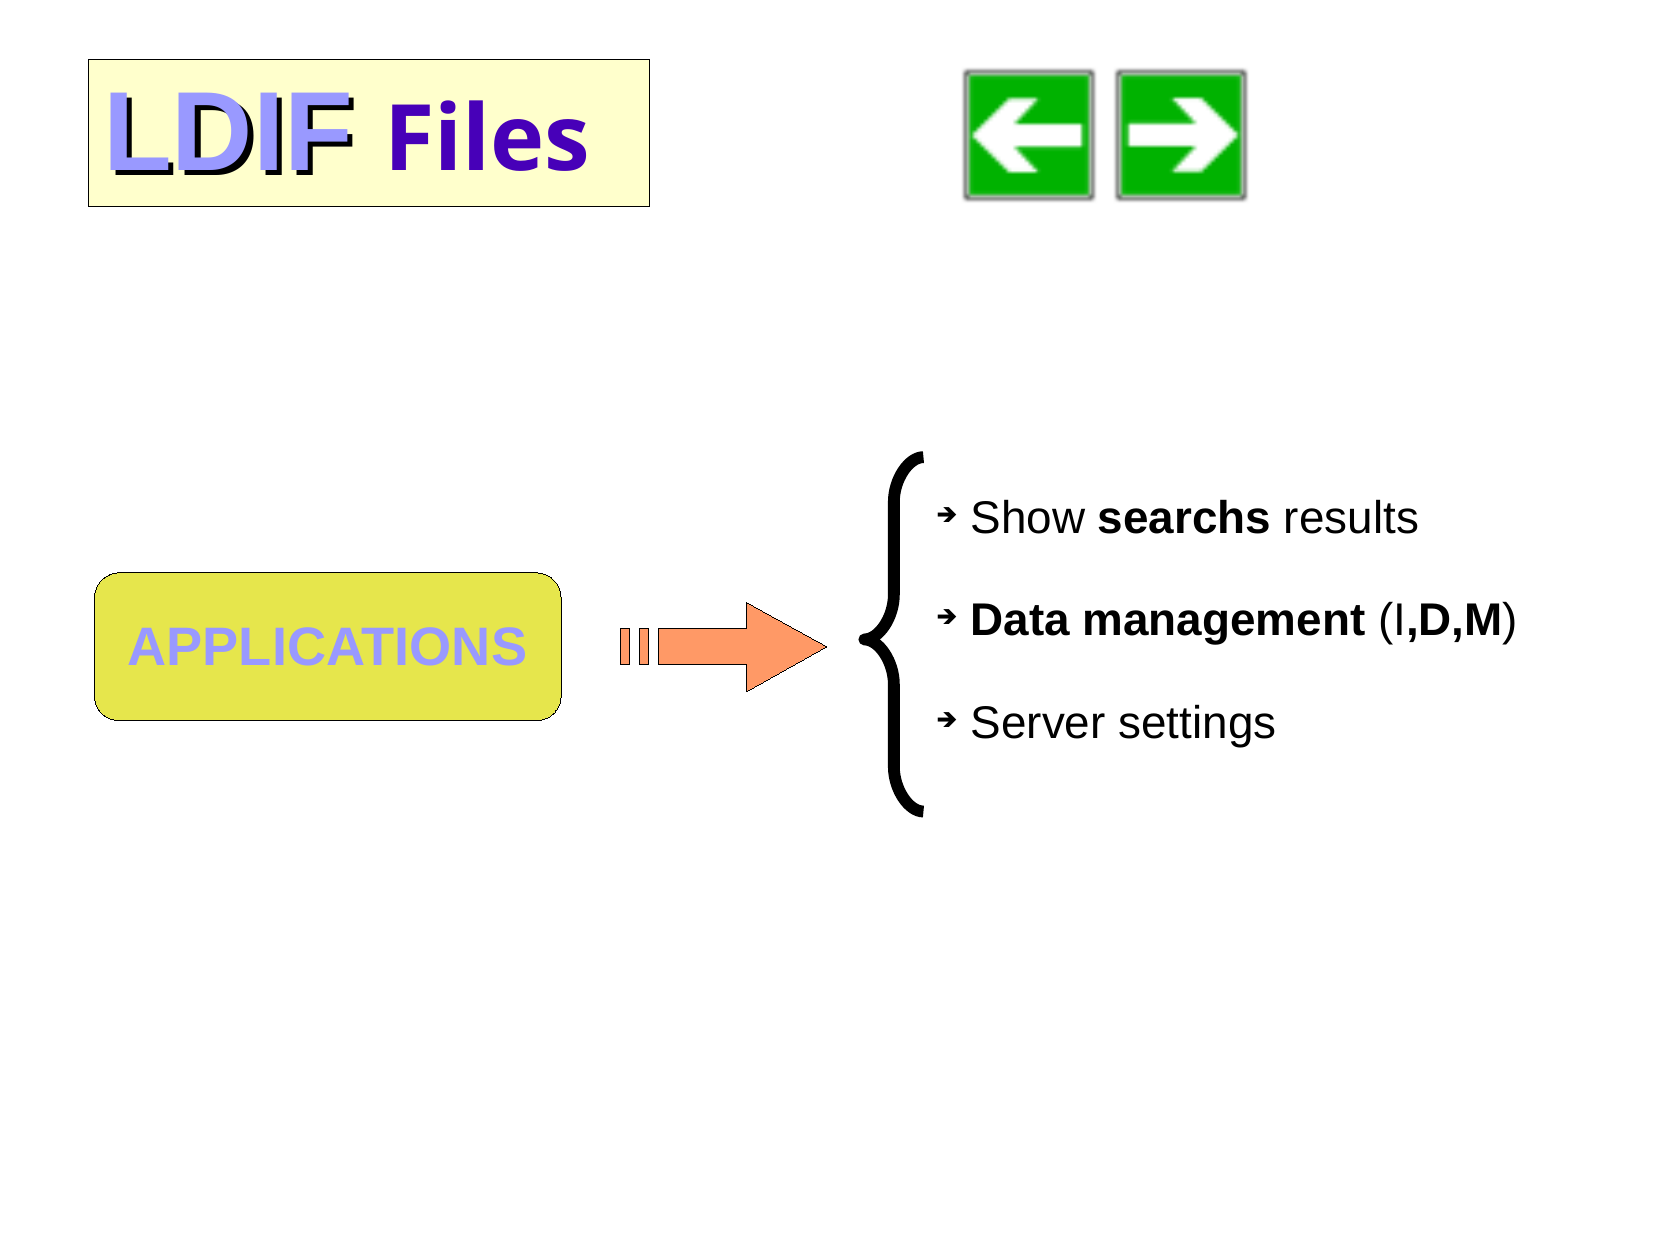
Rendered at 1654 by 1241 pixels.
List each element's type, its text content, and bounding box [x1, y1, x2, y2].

text_box LDIF Files [88, 59, 650, 207]
picture [956, 62, 1105, 211]
text_box [658, 602, 827, 692]
text_box [639, 628, 649, 665]
text_box APPLICATIONS [94, 572, 562, 721]
picture [1108, 62, 1257, 211]
text_box [620, 628, 630, 665]
text_box Show searchs results Data management (I,D,M) Server settings [921, 484, 1548, 756]
